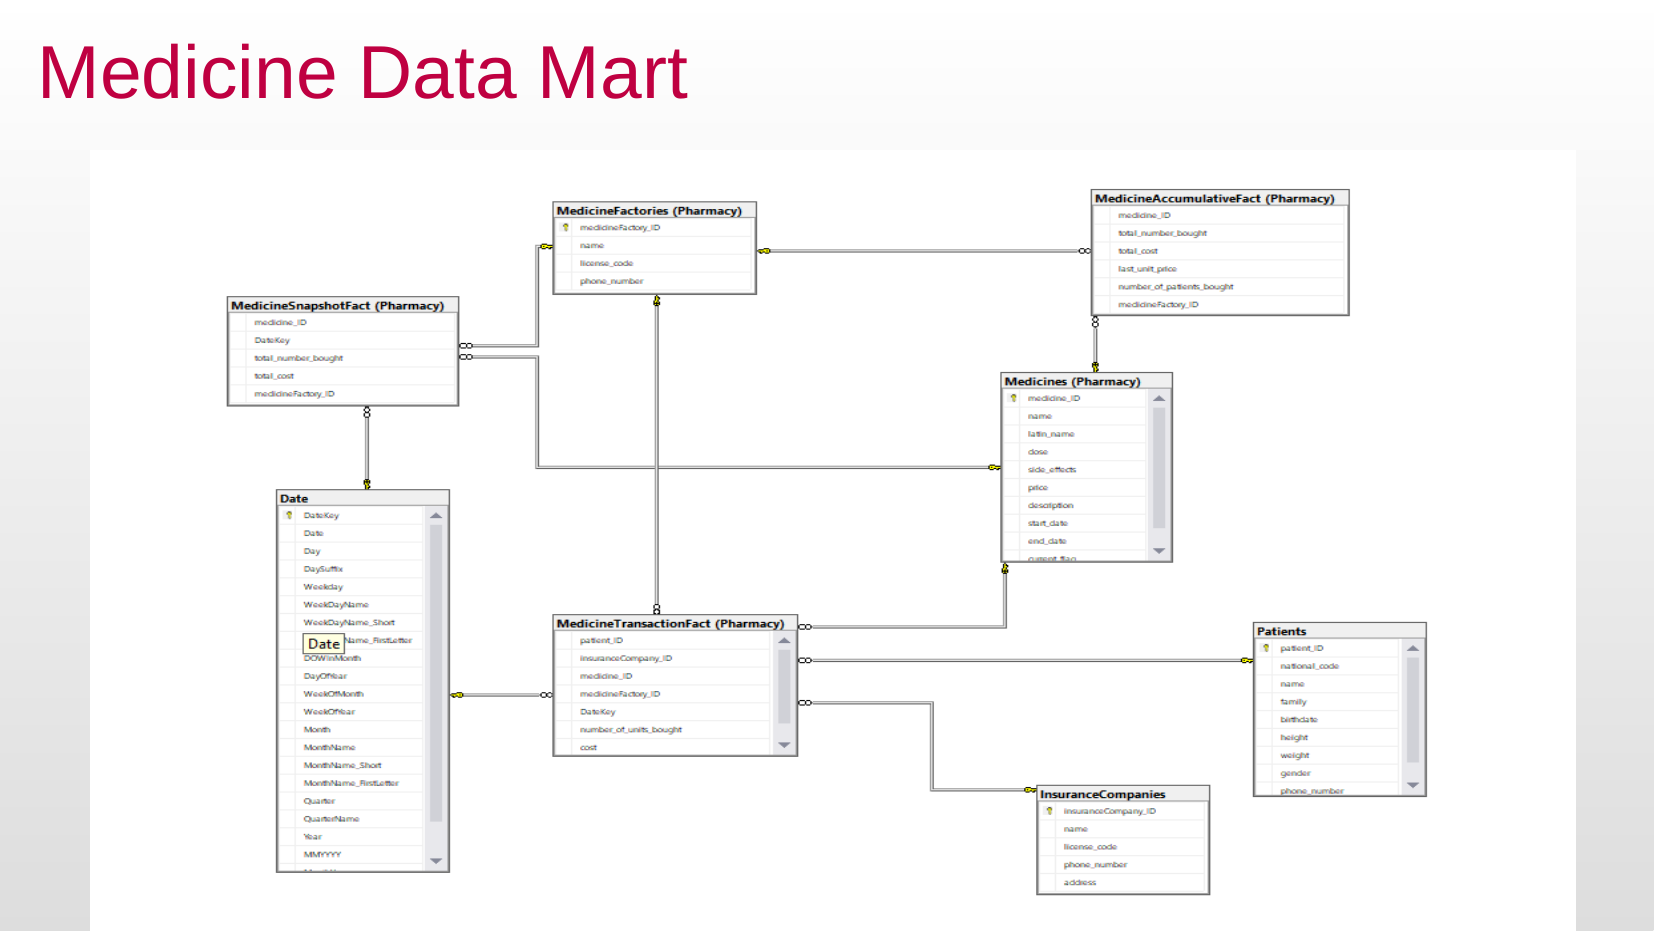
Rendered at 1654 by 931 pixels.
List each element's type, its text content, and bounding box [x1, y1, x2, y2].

picture [90, 150, 1576, 931]
title Medicine Data Mart [37, 0, 946, 176]
